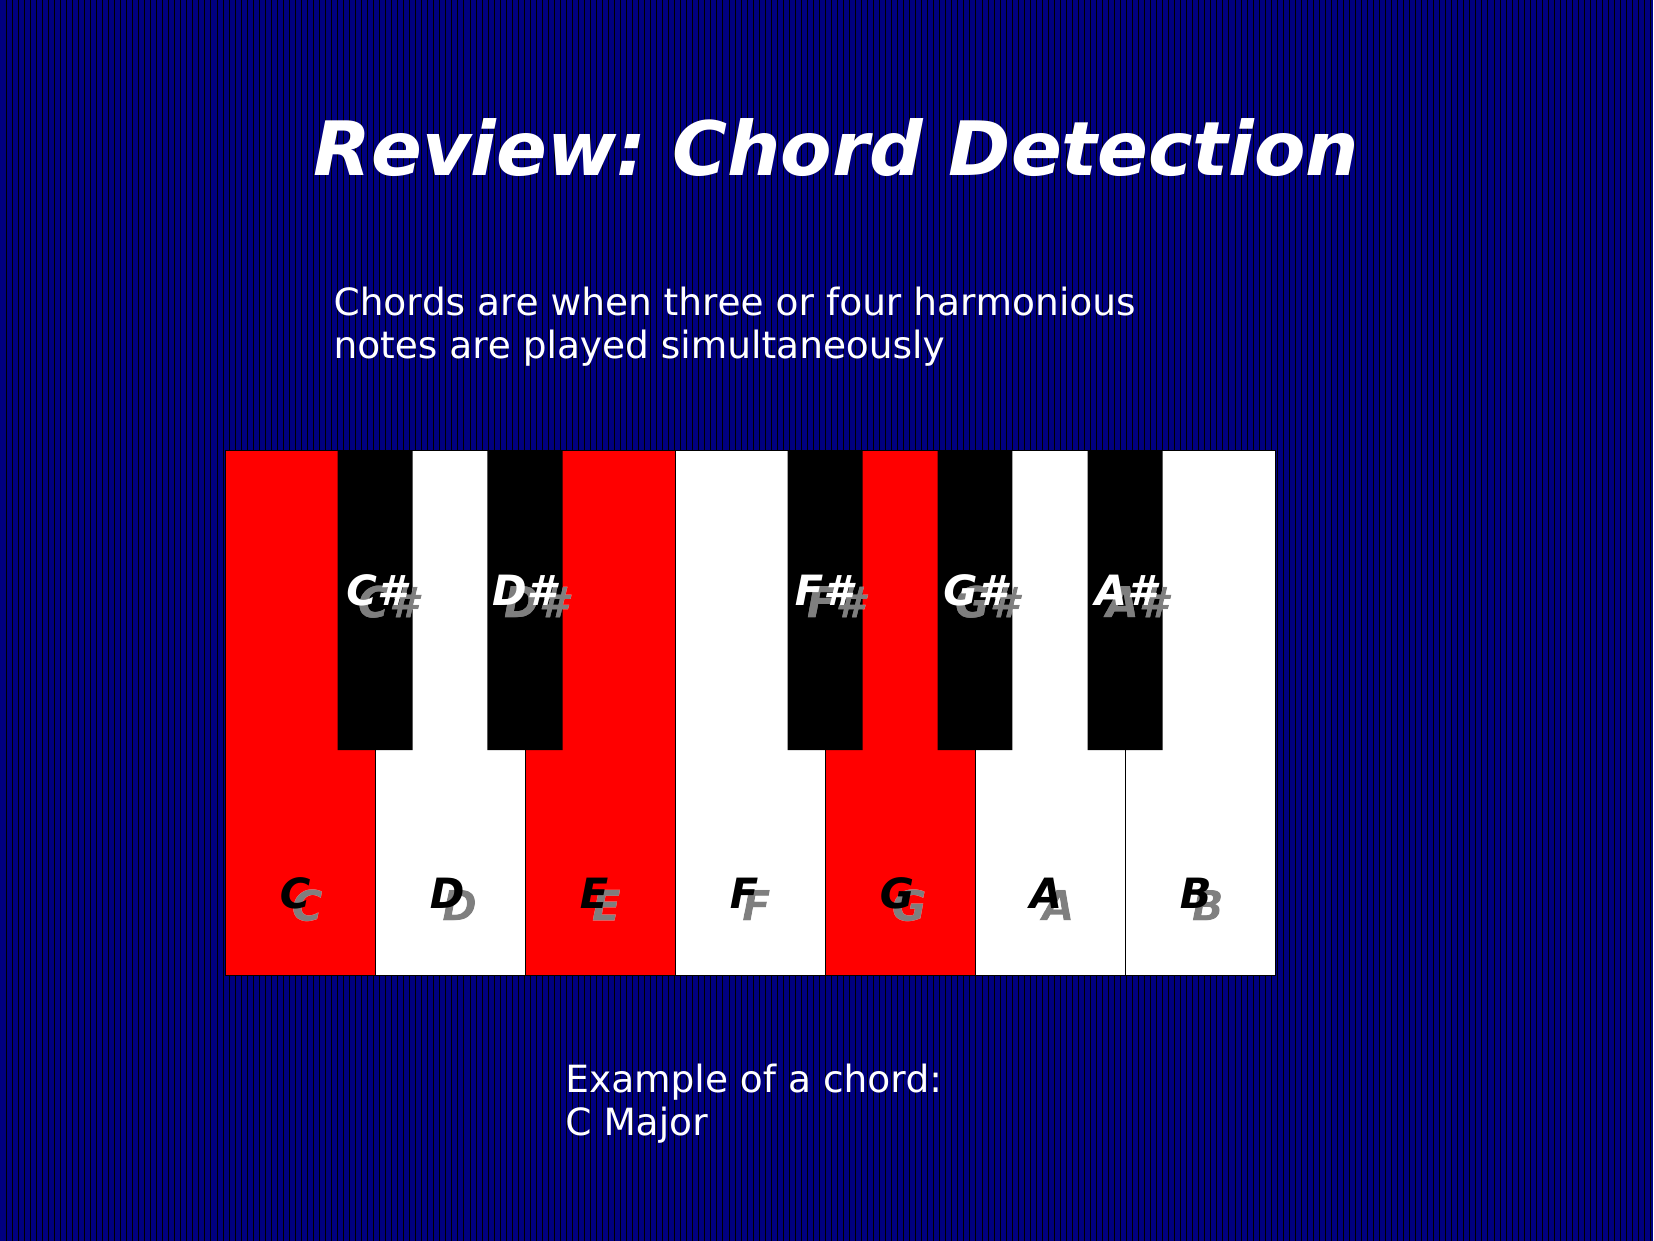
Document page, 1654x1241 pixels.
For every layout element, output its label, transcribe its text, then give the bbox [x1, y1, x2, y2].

text_box F [703, 862, 792, 926]
text_box C [253, 862, 344, 926]
text_box Example of a chord: C Major [550, 1050, 950, 1152]
text_box D [403, 862, 499, 926]
text_box B [1153, 862, 1246, 926]
text_box A# [1068, 558, 1192, 623]
text_box G# [916, 558, 1043, 623]
text_box A [1003, 862, 1096, 926]
text_box C# [319, 558, 442, 623]
text_box Chords are when three or four harmonious notes are played simultaneously [318, 273, 1182, 376]
text_box Review: Chord Detection [298, 98, 1355, 202]
text_box F# [768, 558, 888, 623]
text_box E [553, 862, 642, 926]
text_box G [853, 862, 948, 926]
text_box D# [465, 558, 592, 623]
text_box [225, 450, 1276, 976]
